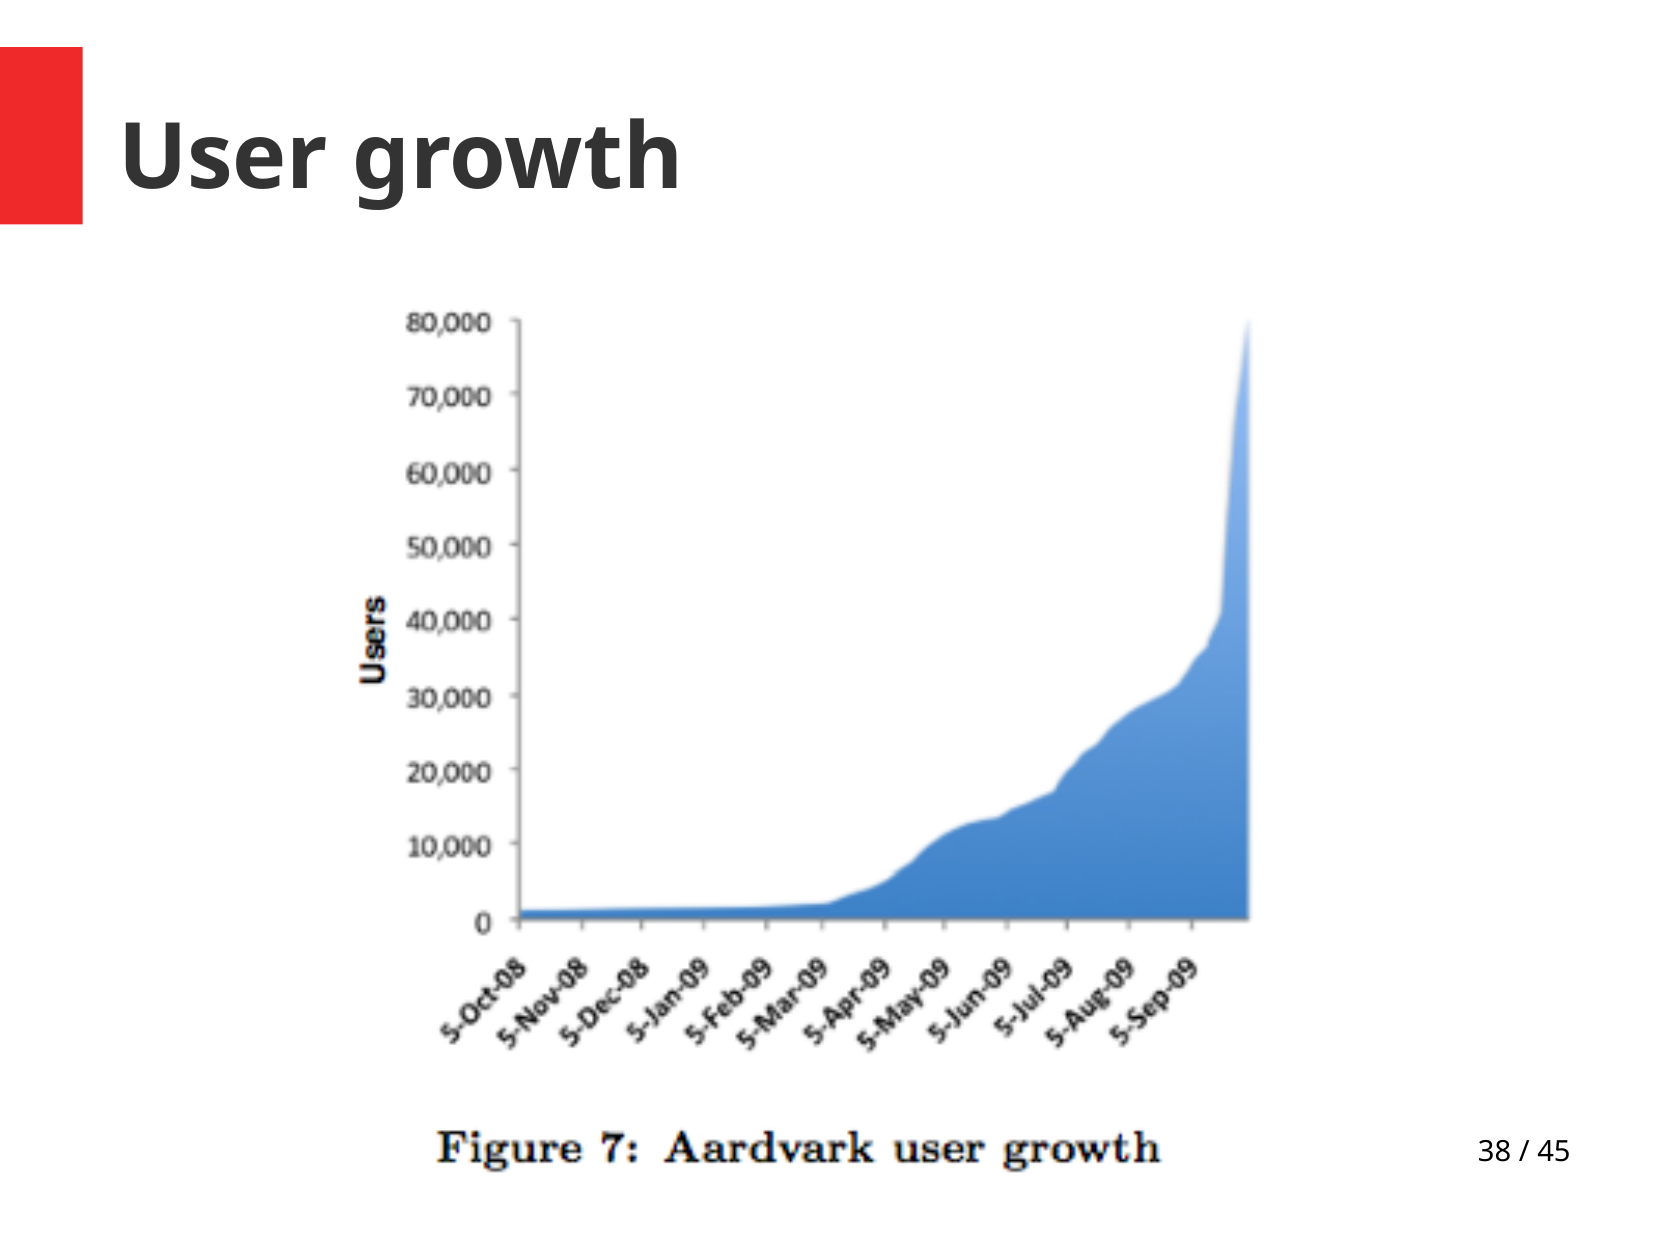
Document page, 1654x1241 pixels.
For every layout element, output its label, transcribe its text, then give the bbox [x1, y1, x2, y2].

picture [345, 261, 1291, 1185]
title User growth [118, 49, 1571, 257]
